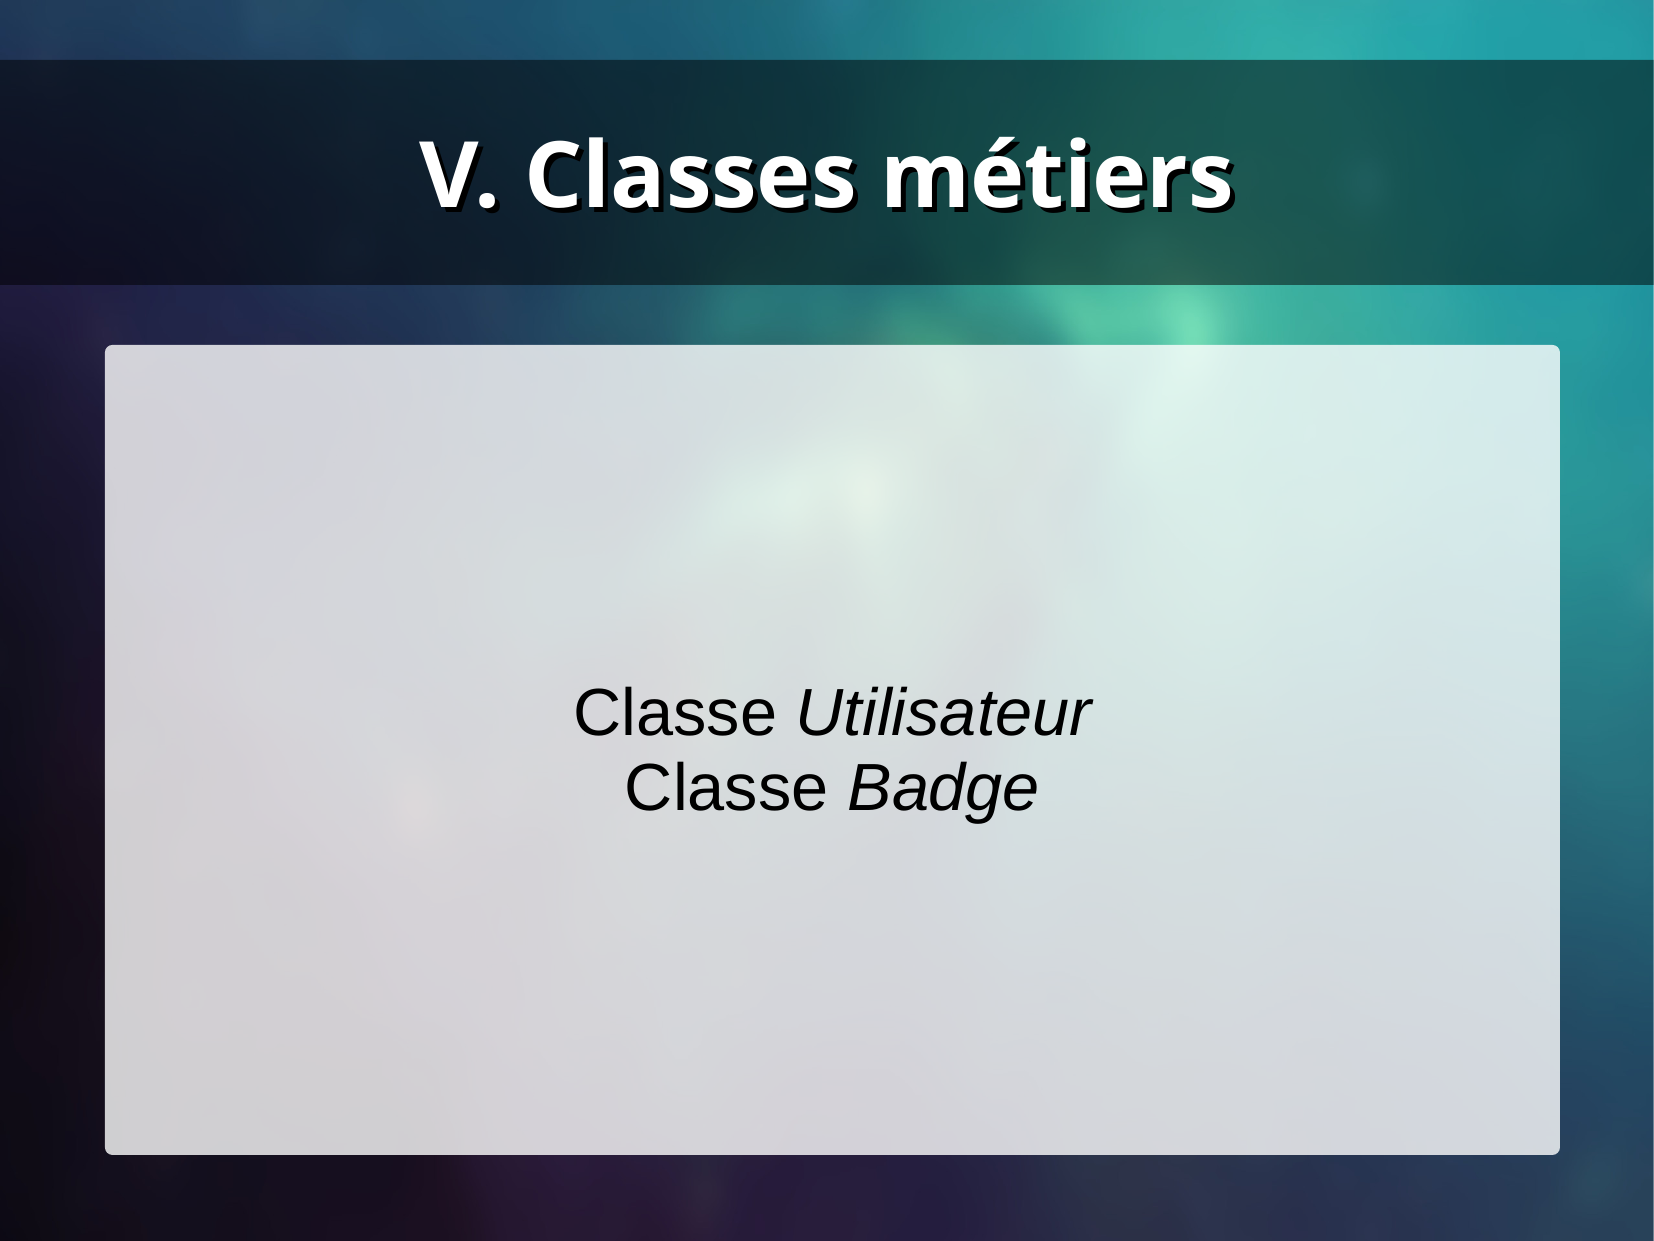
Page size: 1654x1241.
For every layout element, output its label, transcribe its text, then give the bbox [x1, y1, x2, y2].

subtitle Classe Utilisateur Classe Badge [104, 344, 1560, 1155]
picture [0, 0, 1654, 59]
title V. Classes métiers [0, 59, 1654, 285]
picture [0, 285, 1654, 1241]
